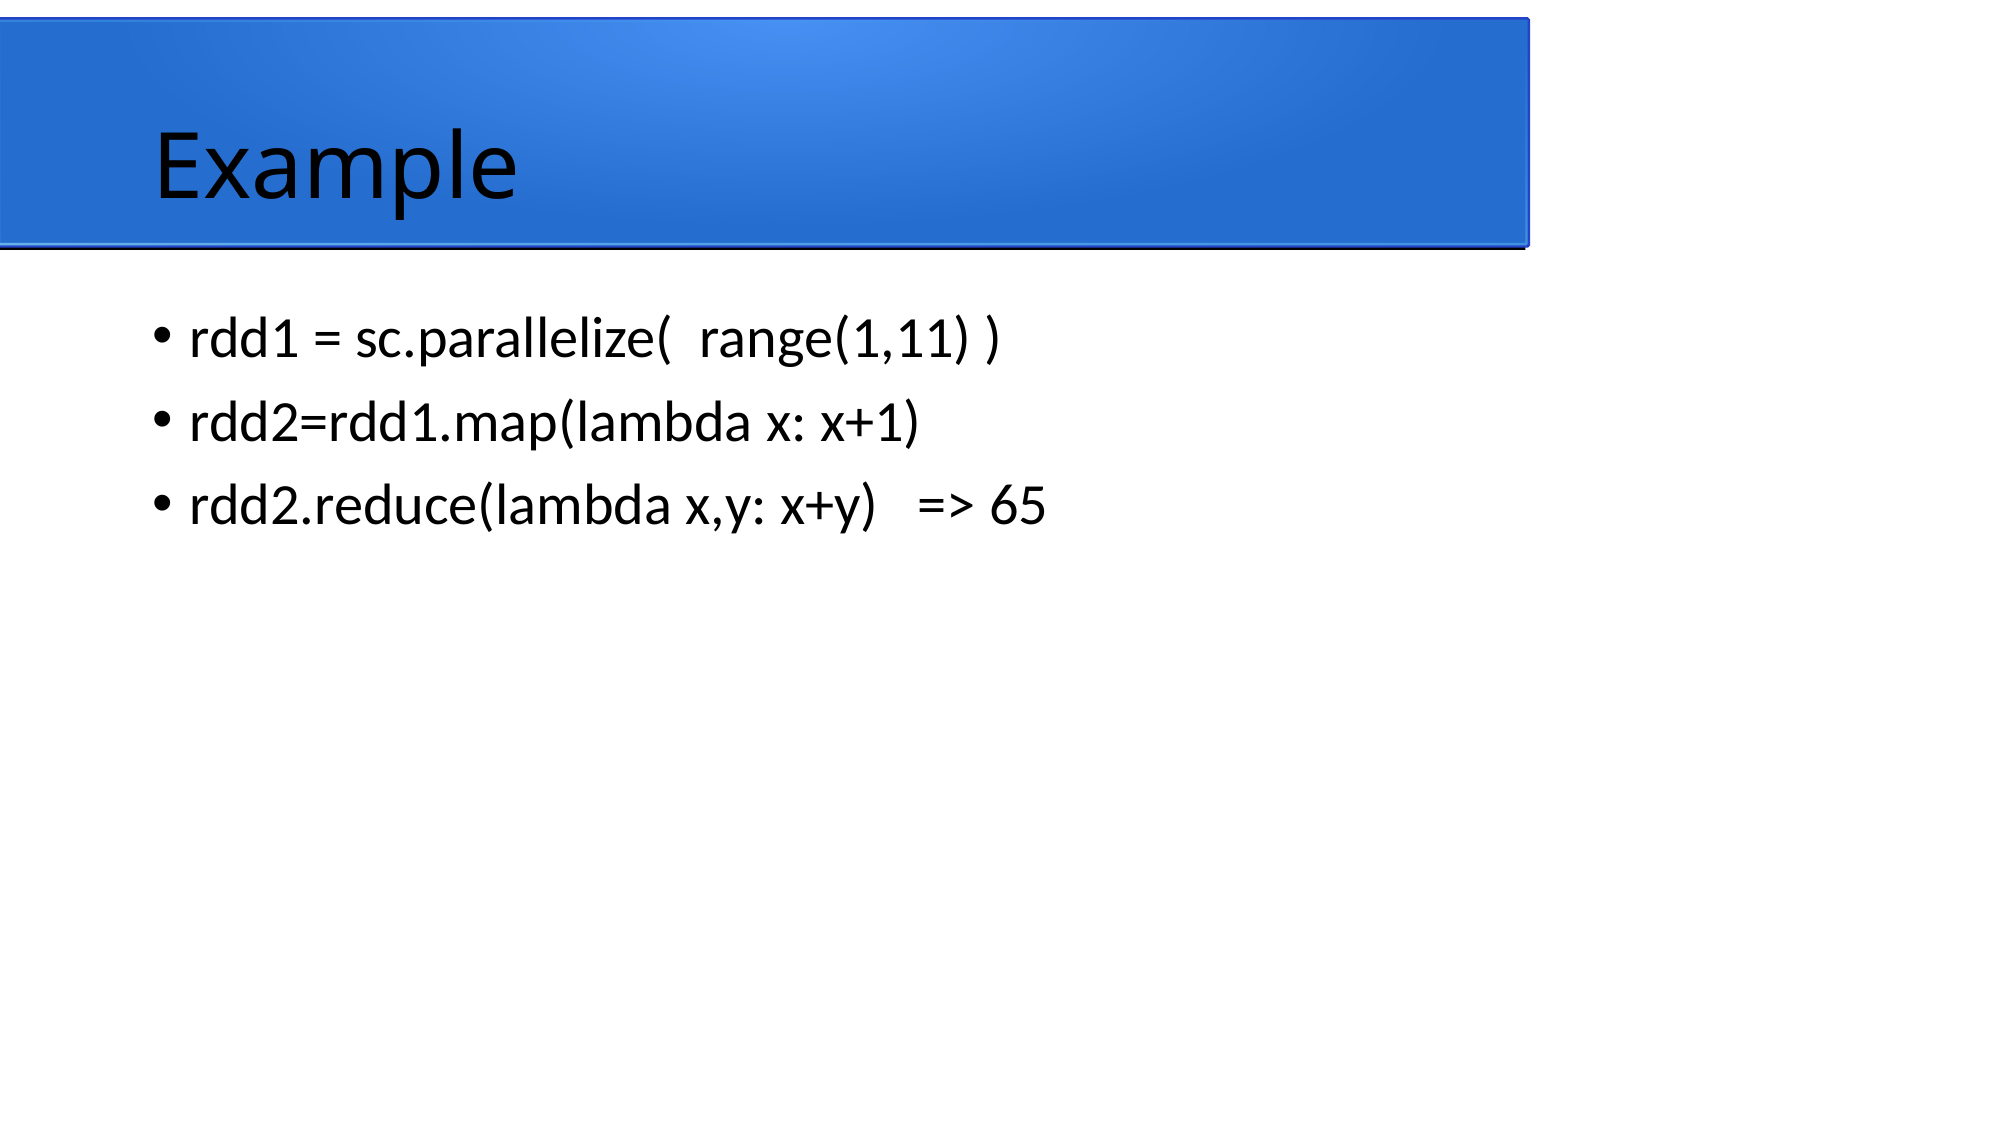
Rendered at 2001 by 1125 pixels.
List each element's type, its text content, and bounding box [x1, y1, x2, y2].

title Example [137, 59, 1863, 278]
list rdd1 = sc.parallelize( range(1,11) ) rdd2=rdd1.map(lambda x: x+1) rdd2.reduce(lambda x,y: x+y) => 65 [137, 299, 1863, 1014]
